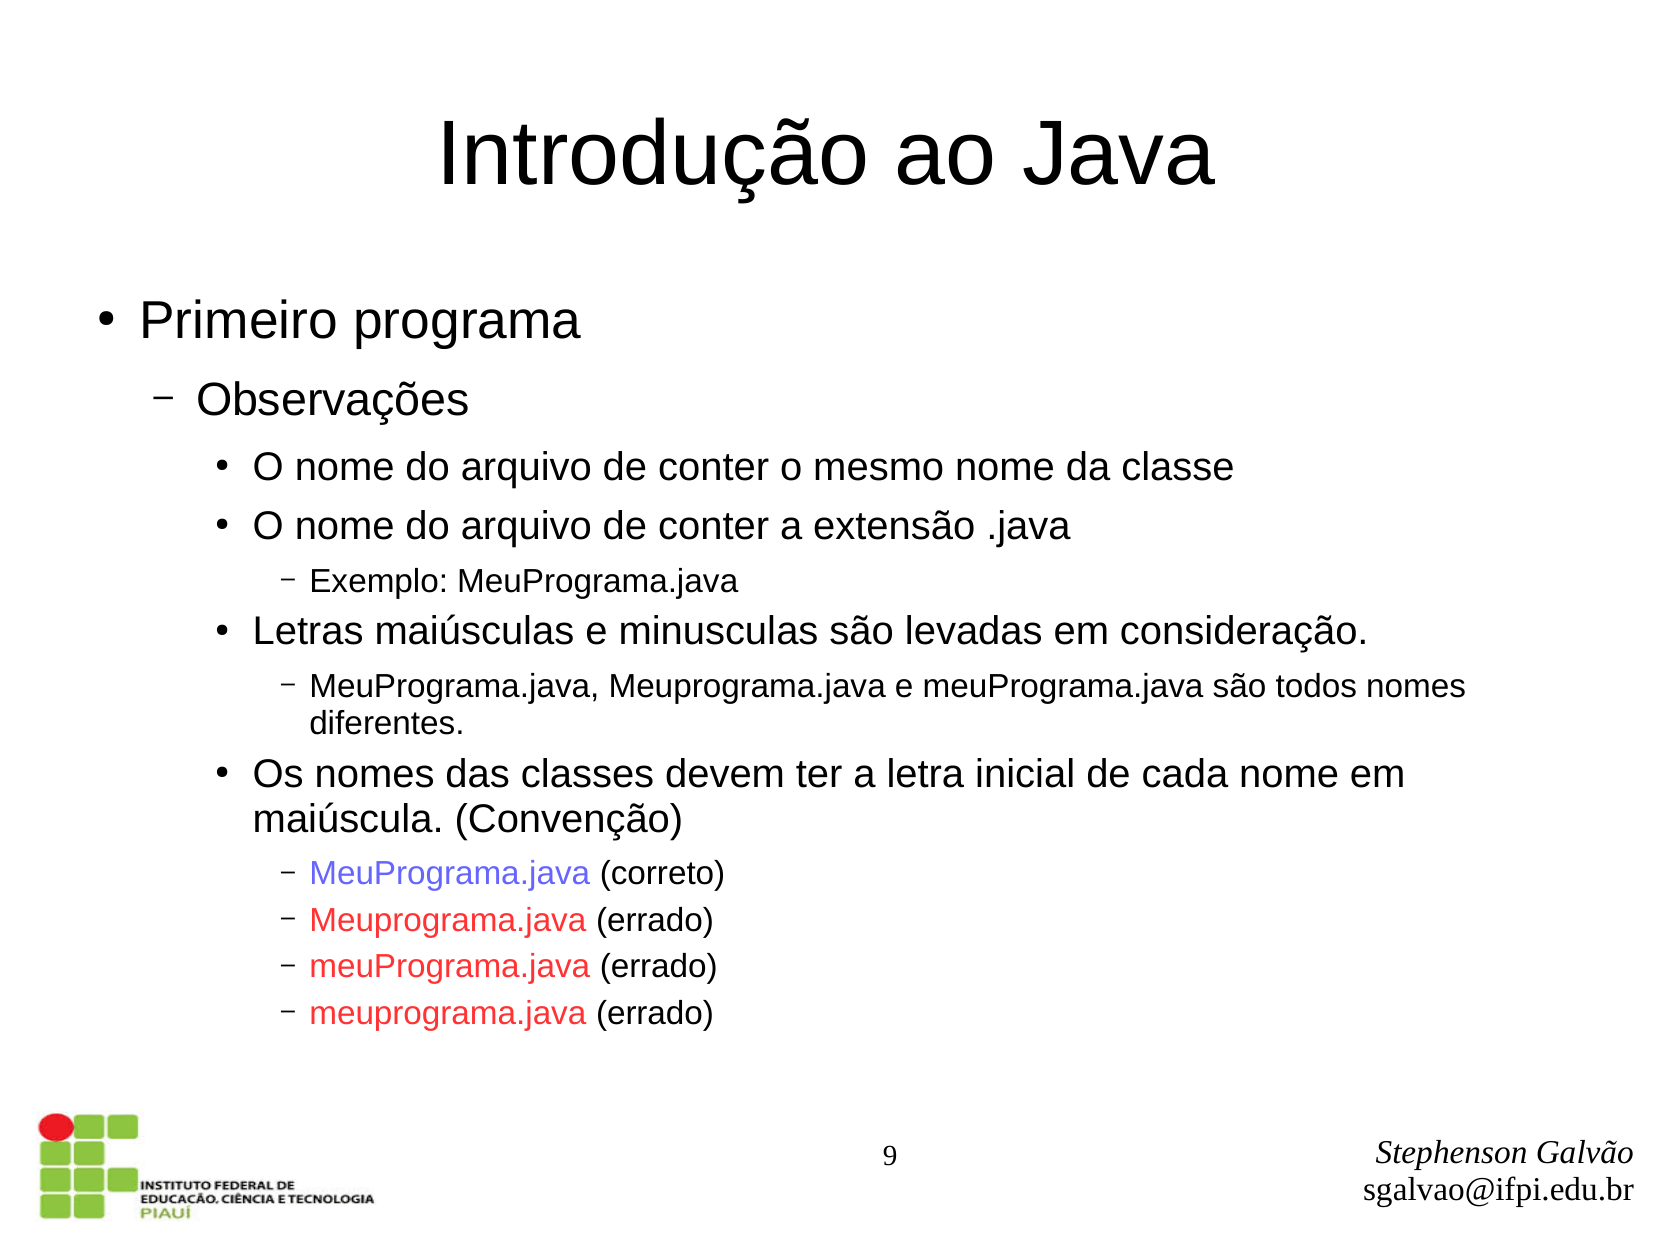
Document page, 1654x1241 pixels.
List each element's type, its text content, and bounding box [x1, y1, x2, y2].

list Primeiro programa Observações O nome do arquivo de conter o mesmo nome da classe O nome do arquivo de conter a extensão .java Exemplo: MeuPrograma.java Letras maiúsculas e minusculas são levadas em consideração. MeuPrograma.java, Meuprograma.java e meuPrograma.java são todos nomes diferentes. Os nomes das classes devem ter a letra inicial de cada nome em maiúscula. (Convenção) MeuPrograma.java (correto) Meuprograma.java (errado) meuPrograma.java (errado) meuprograma.java (errado) [82, 290, 1538, 1040]
title Introdução ao Java [82, 49, 1571, 257]
picture [36, 1110, 378, 1229]
